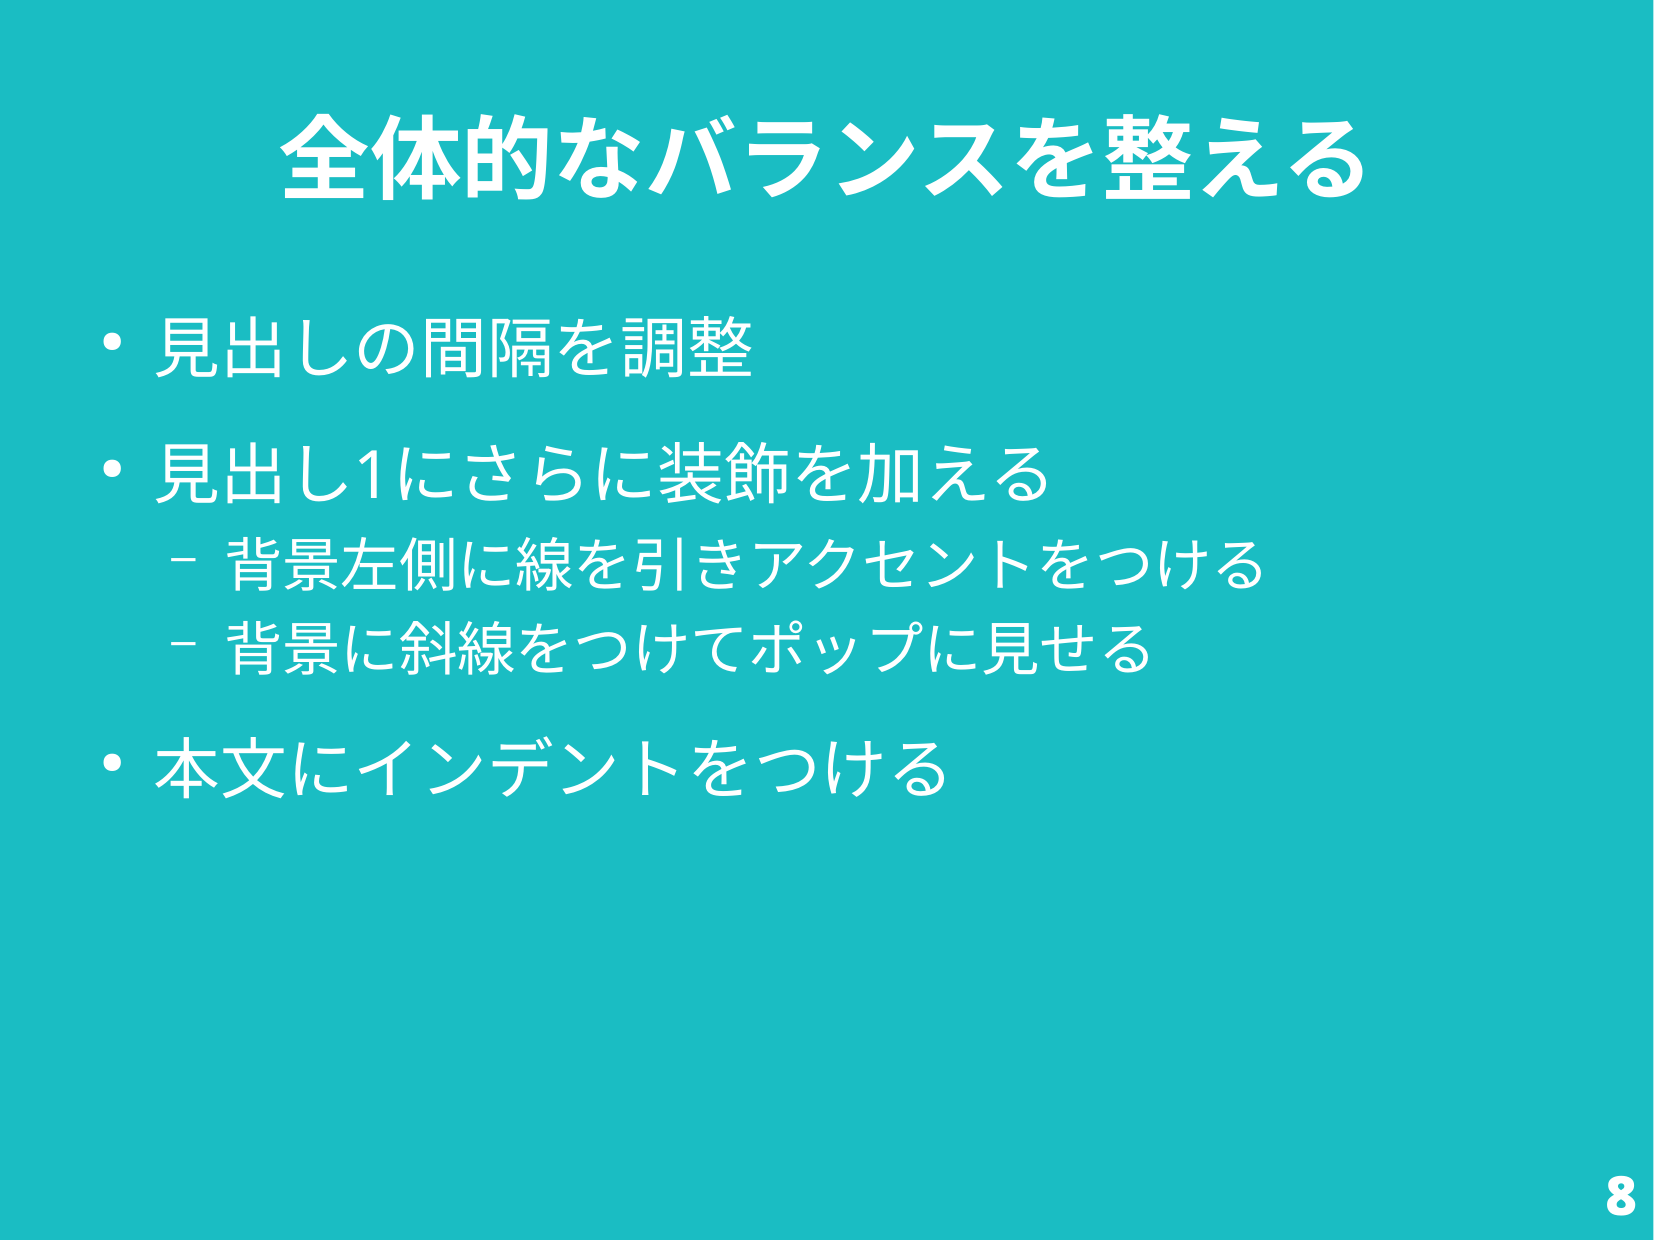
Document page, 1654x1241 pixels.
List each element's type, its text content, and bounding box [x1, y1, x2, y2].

list 見出しの間隔を調整 見出し1にさらに装飾を加える 背景左側に線を引きアクセントをつける 背景に斜線をつけてポップに見せる 本文にインデントをつける [82, 295, 1571, 1063]
title 全体的なバランスを整える [82, 49, 1571, 257]
